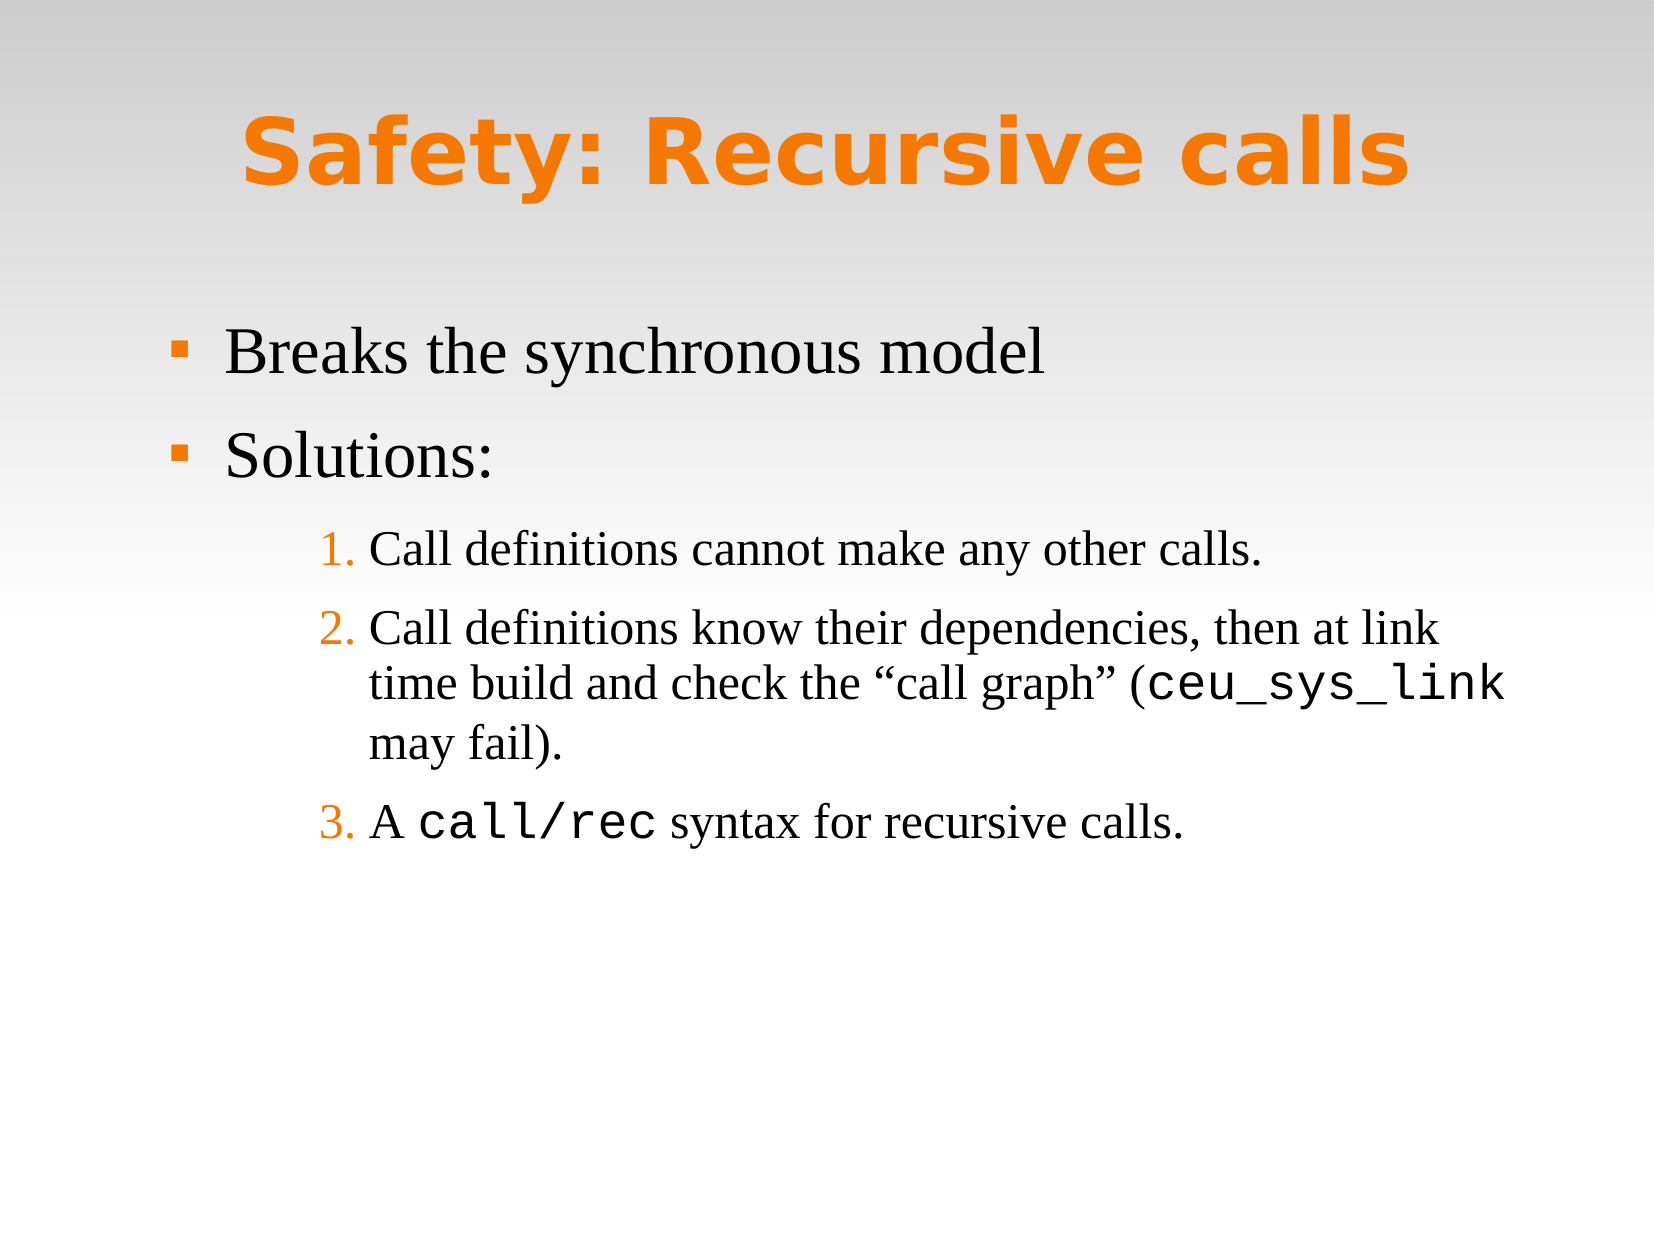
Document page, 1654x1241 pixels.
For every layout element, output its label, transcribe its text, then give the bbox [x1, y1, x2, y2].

title Safety: Recursive calls [82, 49, 1571, 257]
list Breaks the synchronous model Solutions: Call definitions cannot make any other calls. Call definitions know their dependencies, then at link time build and check the “call graph” (ceu_sys_link may fail). A call/rec syntax for recursive calls. [82, 313, 1538, 1133]
